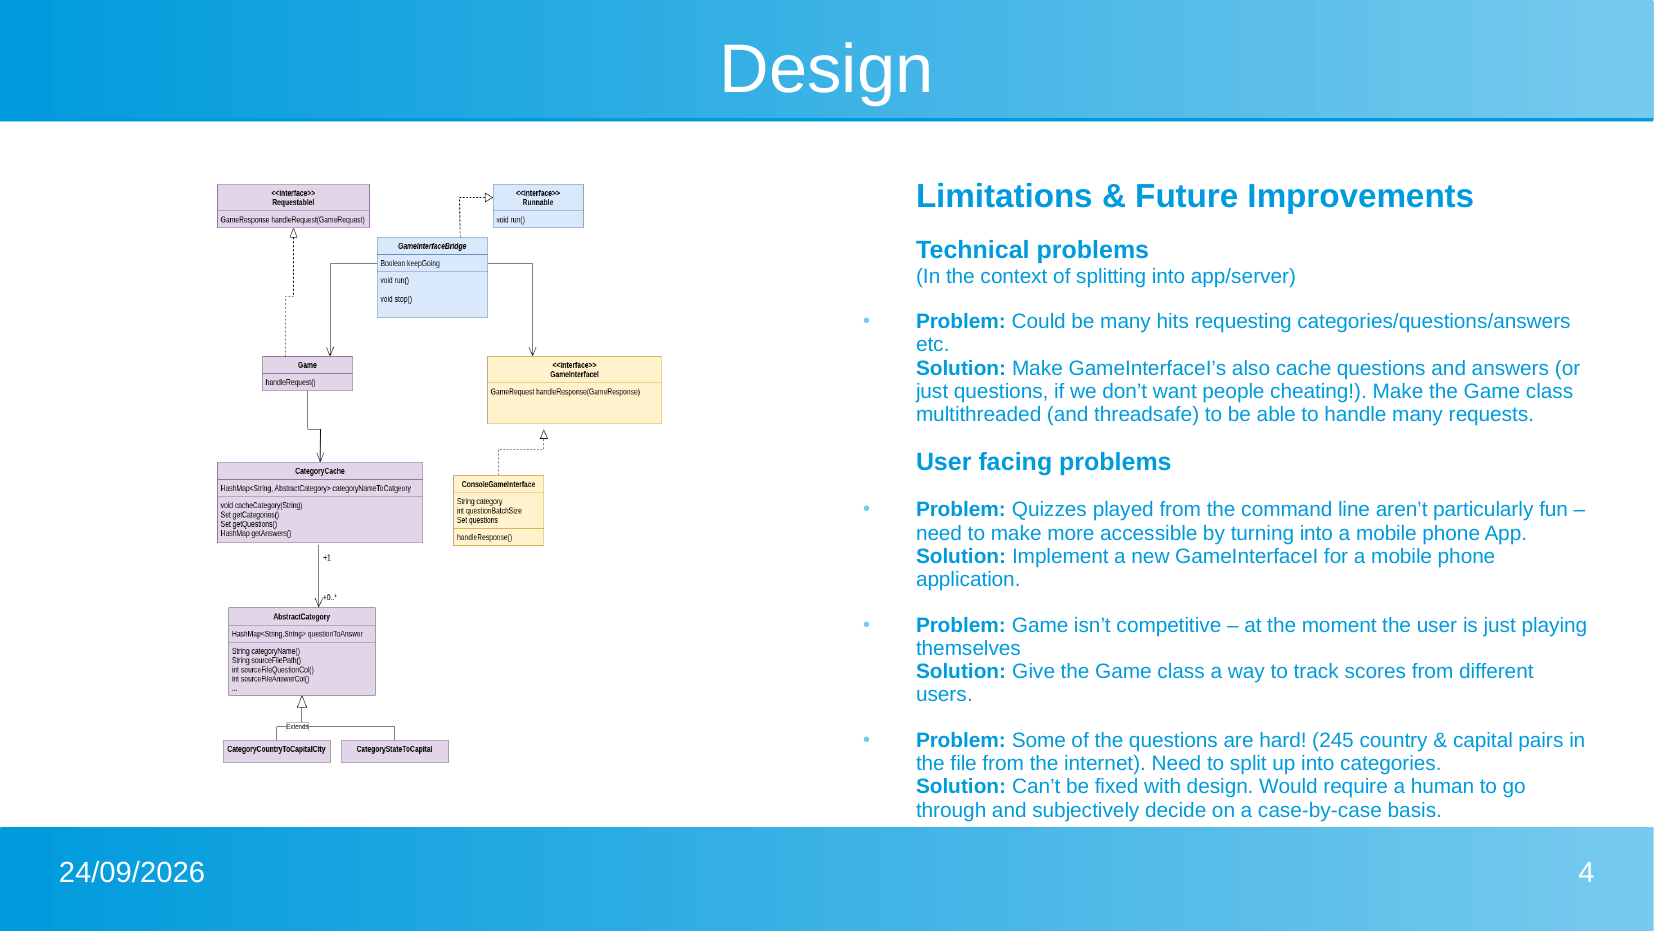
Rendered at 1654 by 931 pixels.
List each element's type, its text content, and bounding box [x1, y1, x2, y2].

picture [205, 177, 662, 768]
title Design [59, 29, 1595, 108]
list Limitations & Future Improvements Technical problems (In the context of splitting into app/server) Problem: Could be many hits requesting categories/questions/answers etc. Solution: Make GameInterfaceI’s also cache questions and answers (or just questions, if we don’t want people cheating!). Make the Game class multithreaded (and threadsafe) to be able to handle many requests. User facing problems Problem: Quizzes played from the command line aren’t particularly fun – need to make more accessible by turning into a mobile phone App. Solution: Implement a new GameInterfaceI for a mobile phone application. Problem: Game isn’t competitive – at the moment the user is just playing themselves Solution: Give the Game class a way to track scores from different users. Problem: Some of the questions are hard! (245 country & capital pairs in the file from the internet). Need to split up into categories. Solution: Can’t be fixed with design. Would require a human to go through and subjectively decide on a case-by-case basis. [845, 177, 1595, 768]
